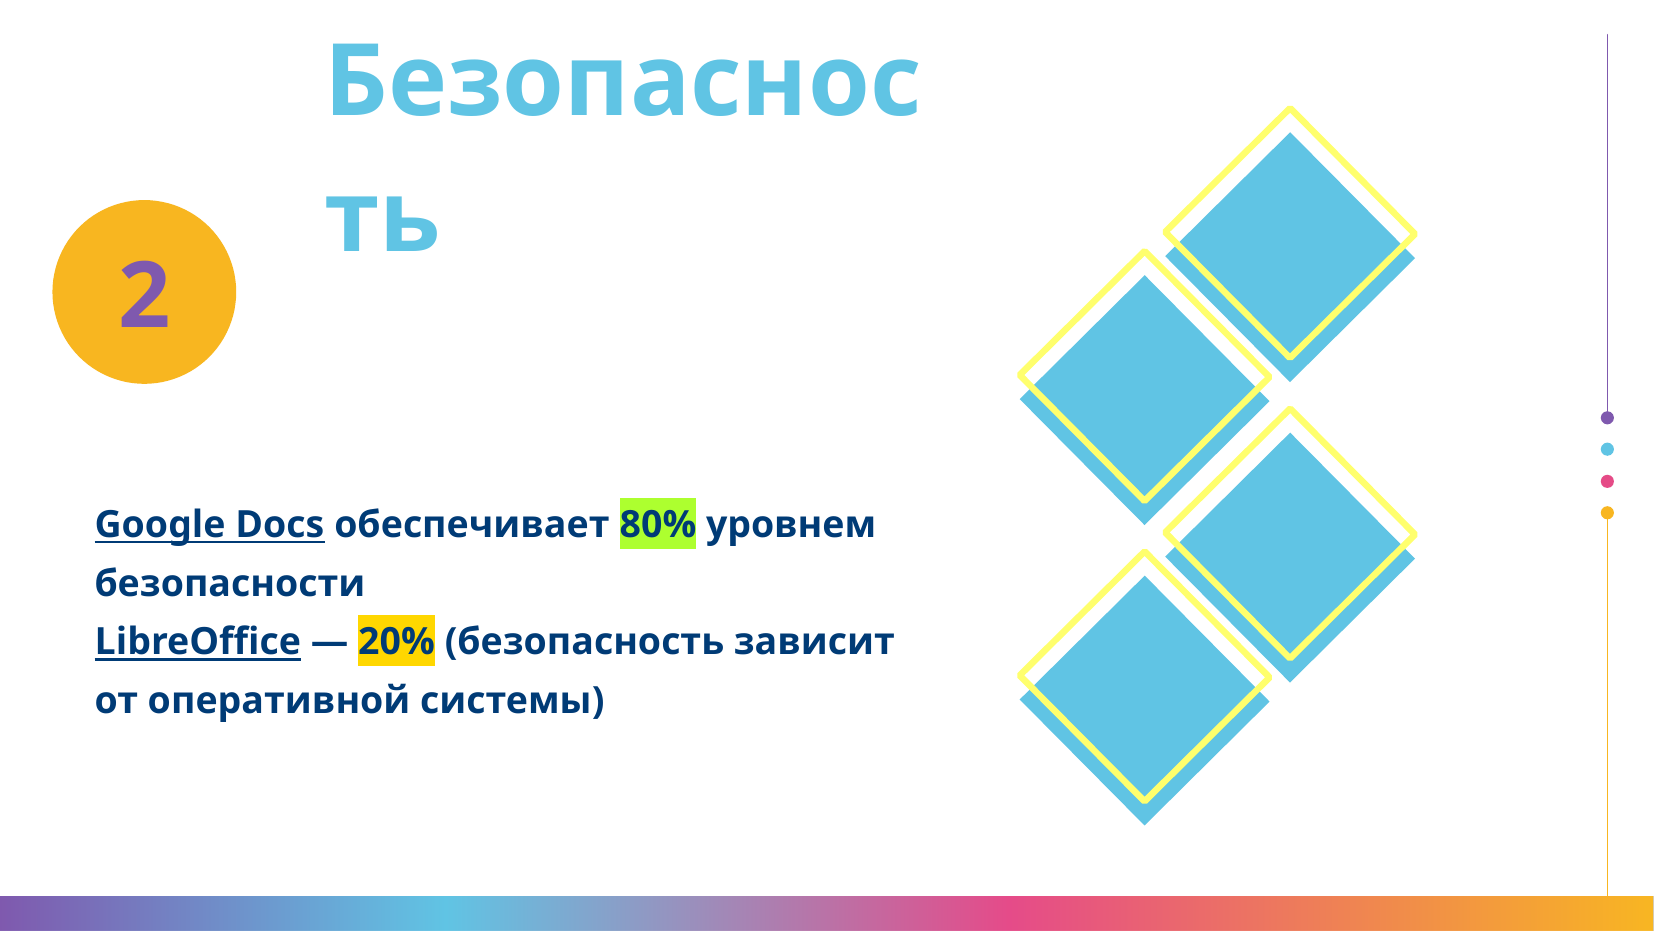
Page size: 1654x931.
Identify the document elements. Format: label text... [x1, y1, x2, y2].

text_box 2 [52, 200, 237, 384]
title Безопасность [324, 0, 963, 290]
title Google Docs обеспечивает 80% уровнем безопасности LibreOffice — 20% (безопасность зависит от оперативной системы) [94, 438, 916, 827]
picture [0, 896, 1654, 931]
